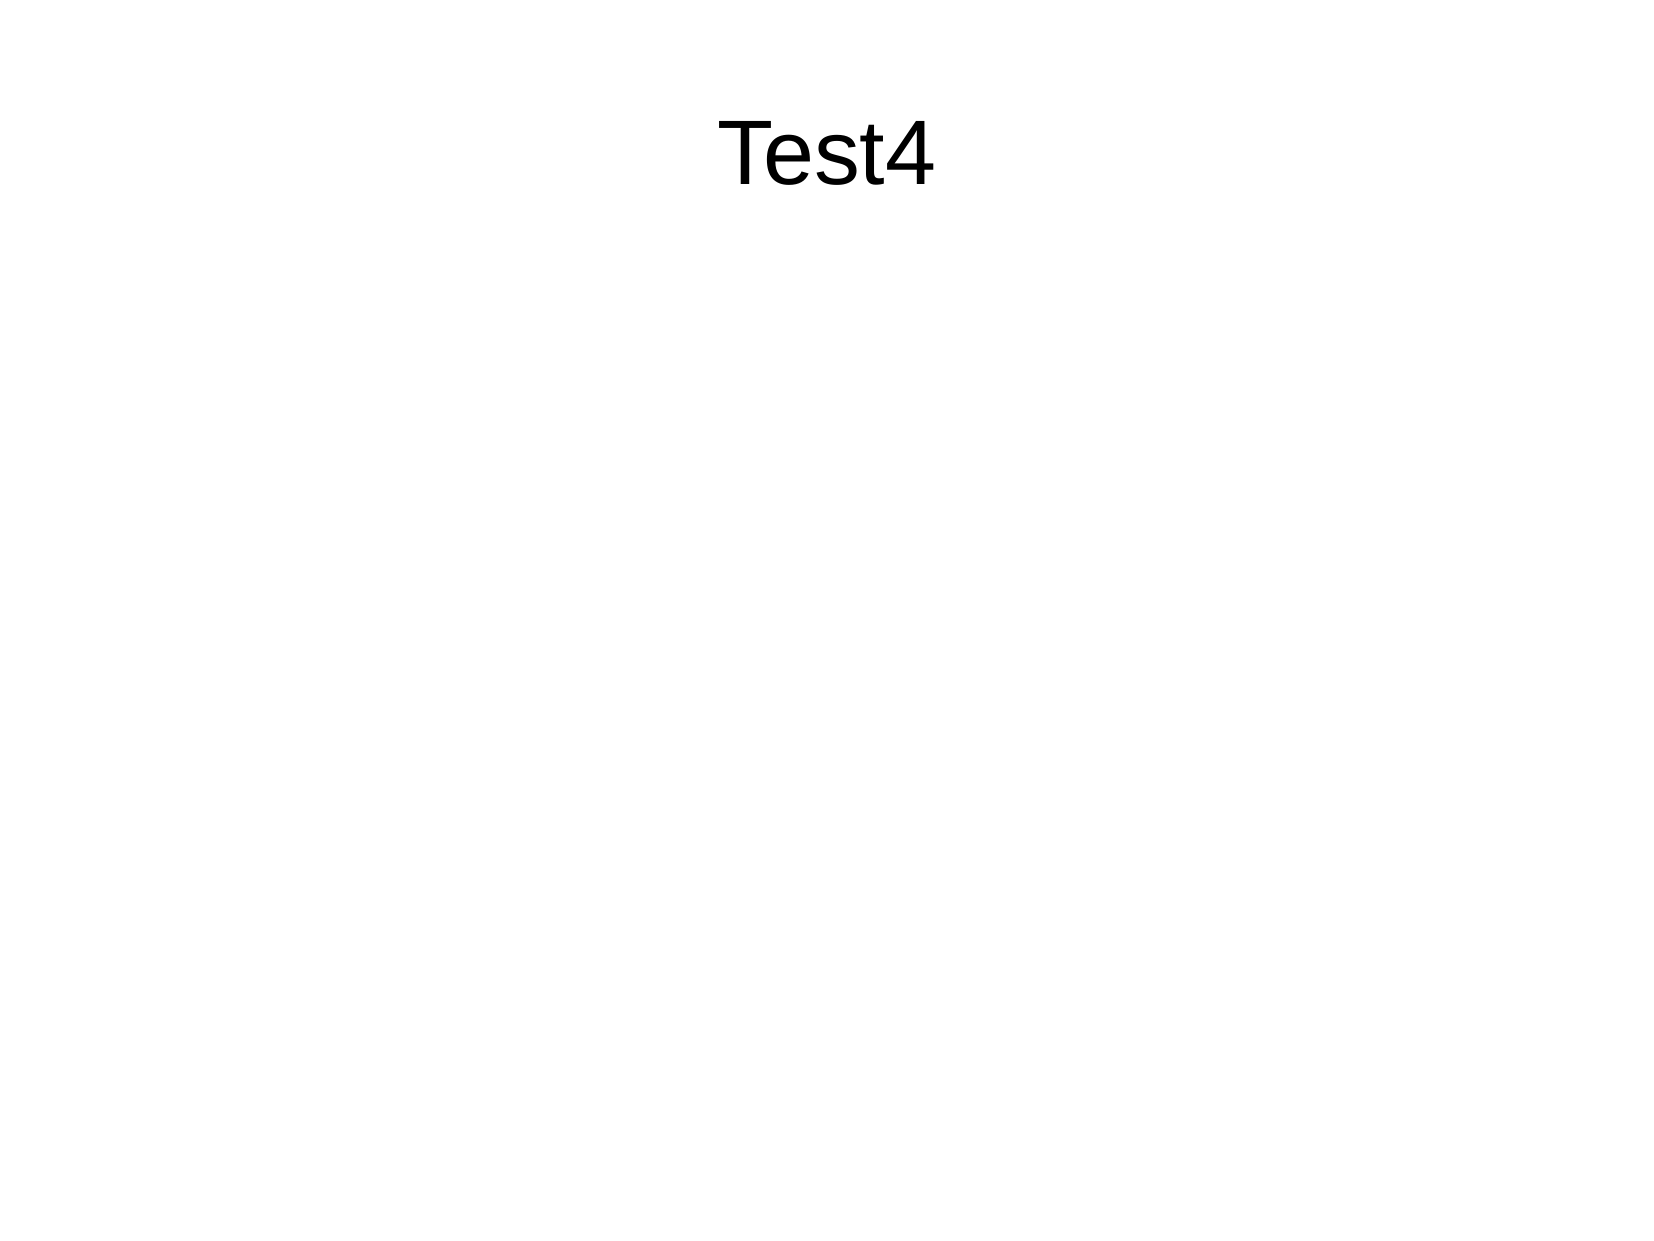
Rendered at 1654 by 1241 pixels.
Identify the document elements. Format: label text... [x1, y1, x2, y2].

title Test4 [82, 49, 1571, 257]
